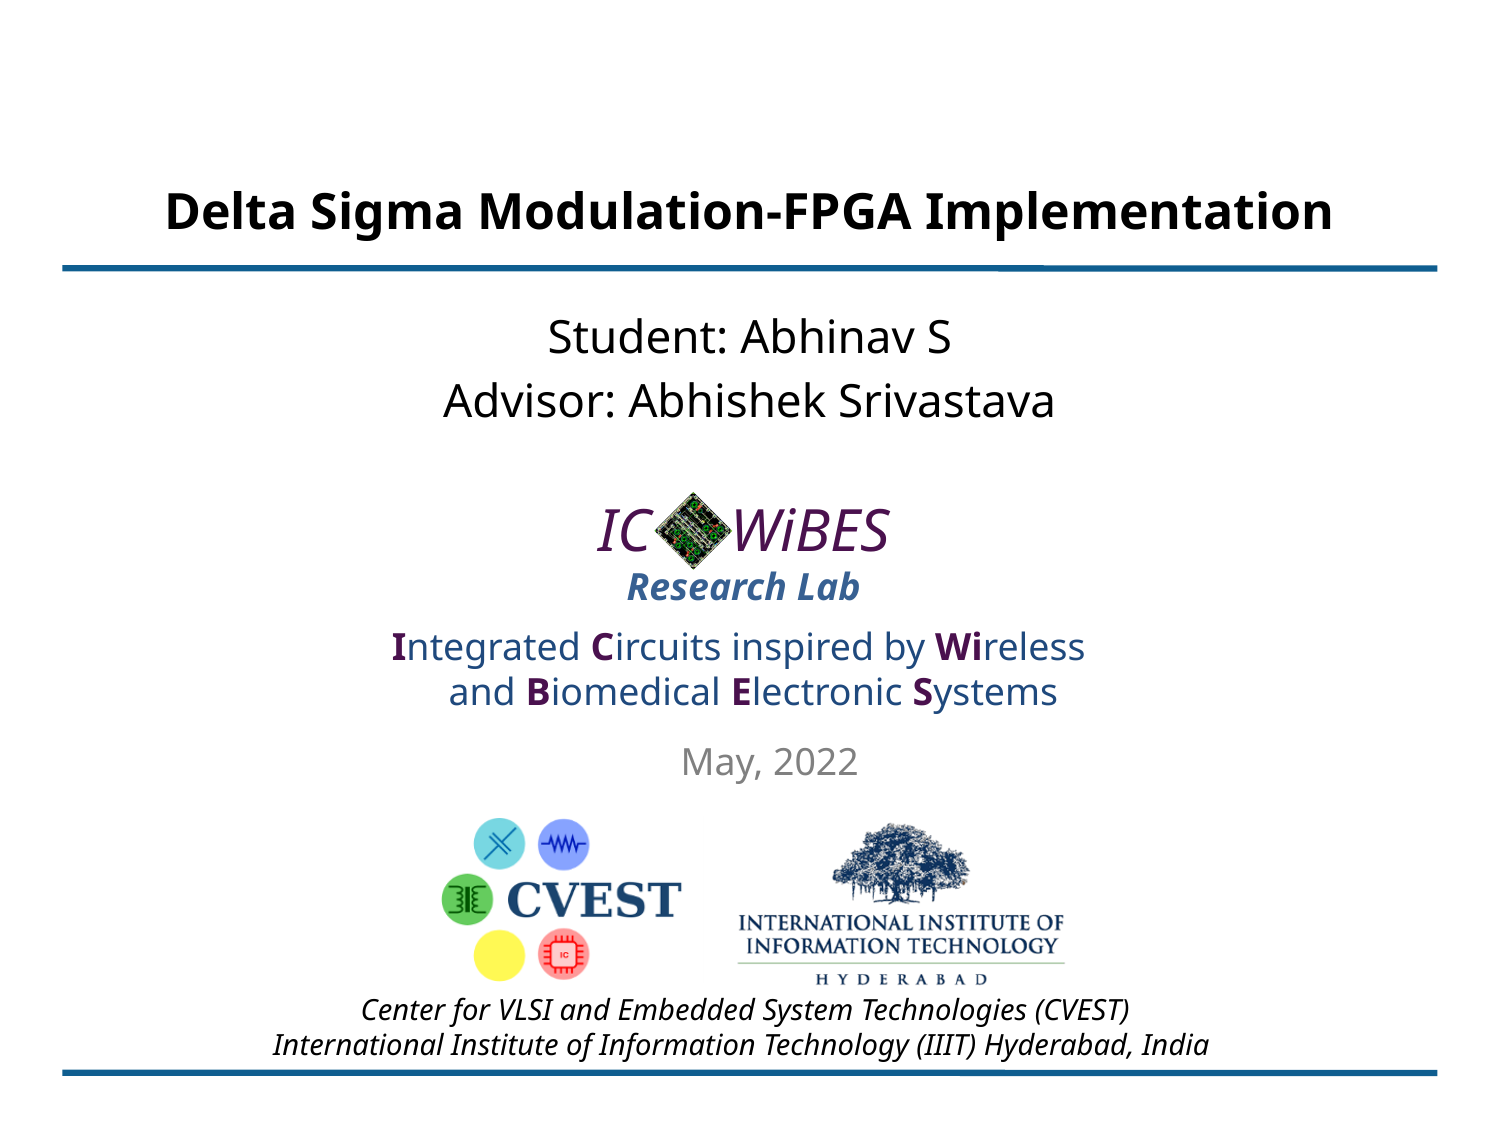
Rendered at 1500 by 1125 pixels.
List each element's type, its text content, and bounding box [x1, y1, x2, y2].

list May, 2022 [598, 730, 942, 793]
picture [728, 811, 1081, 995]
text_box Student: Abhinav S Advisor: Abhishek Srivastava [149, 300, 1350, 447]
picture [654, 491, 733, 570]
picture [439, 816, 705, 983]
title Delta Sigma Modulation-FPGA Implementation [111, 171, 1387, 247]
